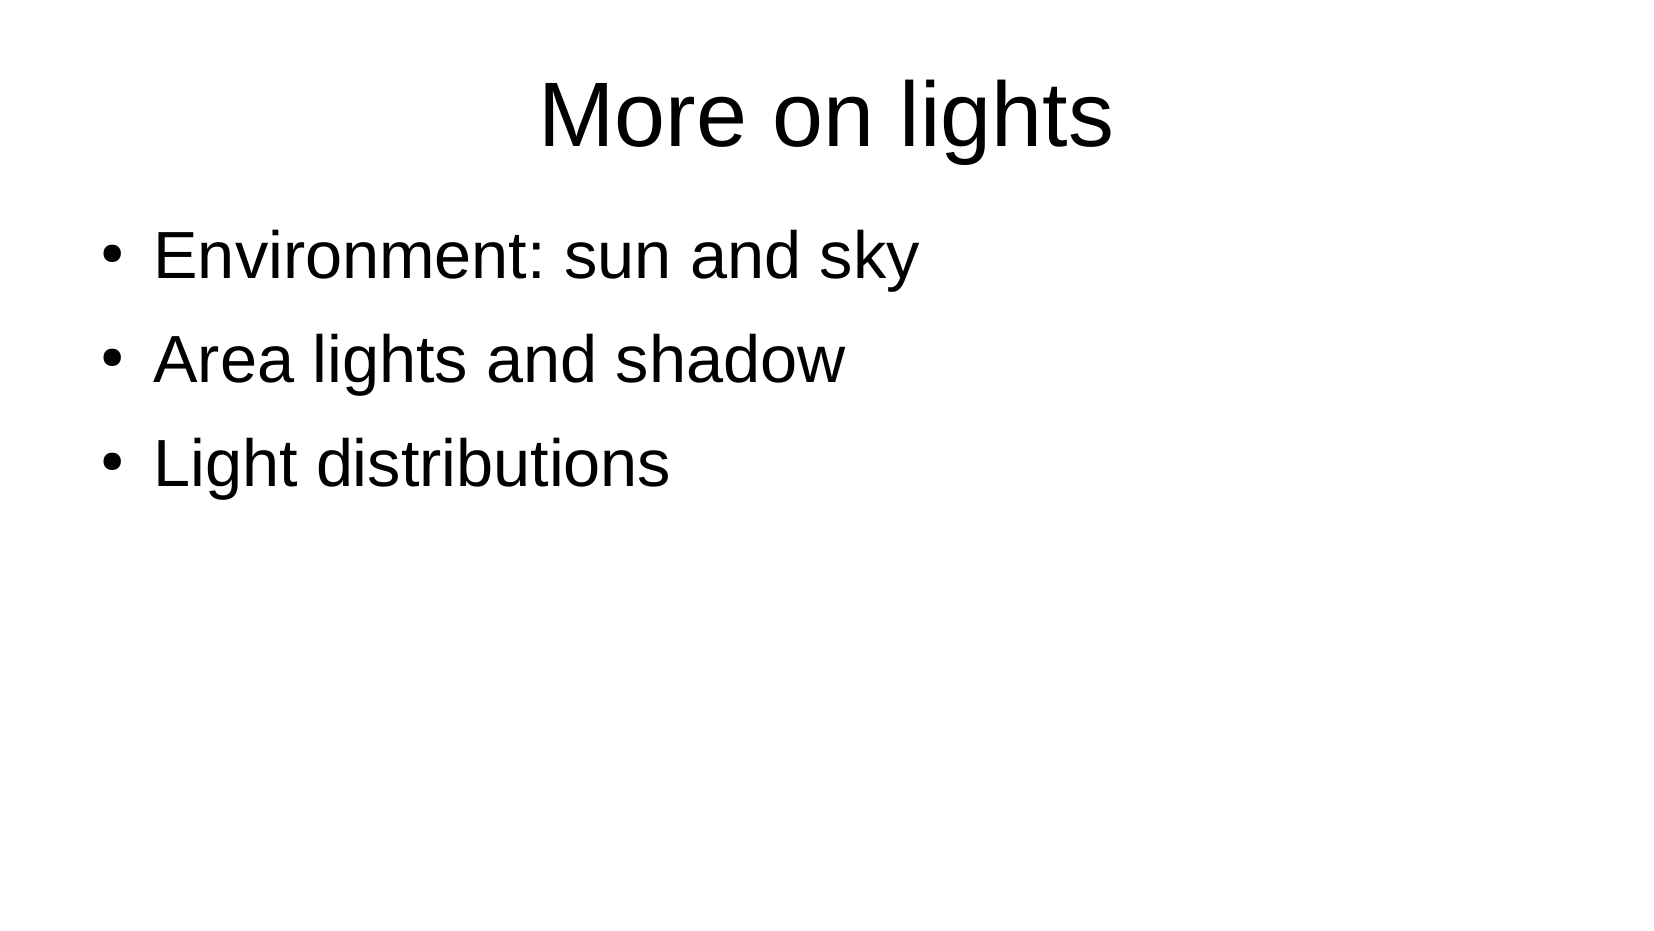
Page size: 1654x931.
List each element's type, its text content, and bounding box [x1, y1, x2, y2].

title More on lights [82, 37, 1571, 193]
list Environment: sun and sky Area lights and shadow Light distributions [82, 217, 1571, 758]
